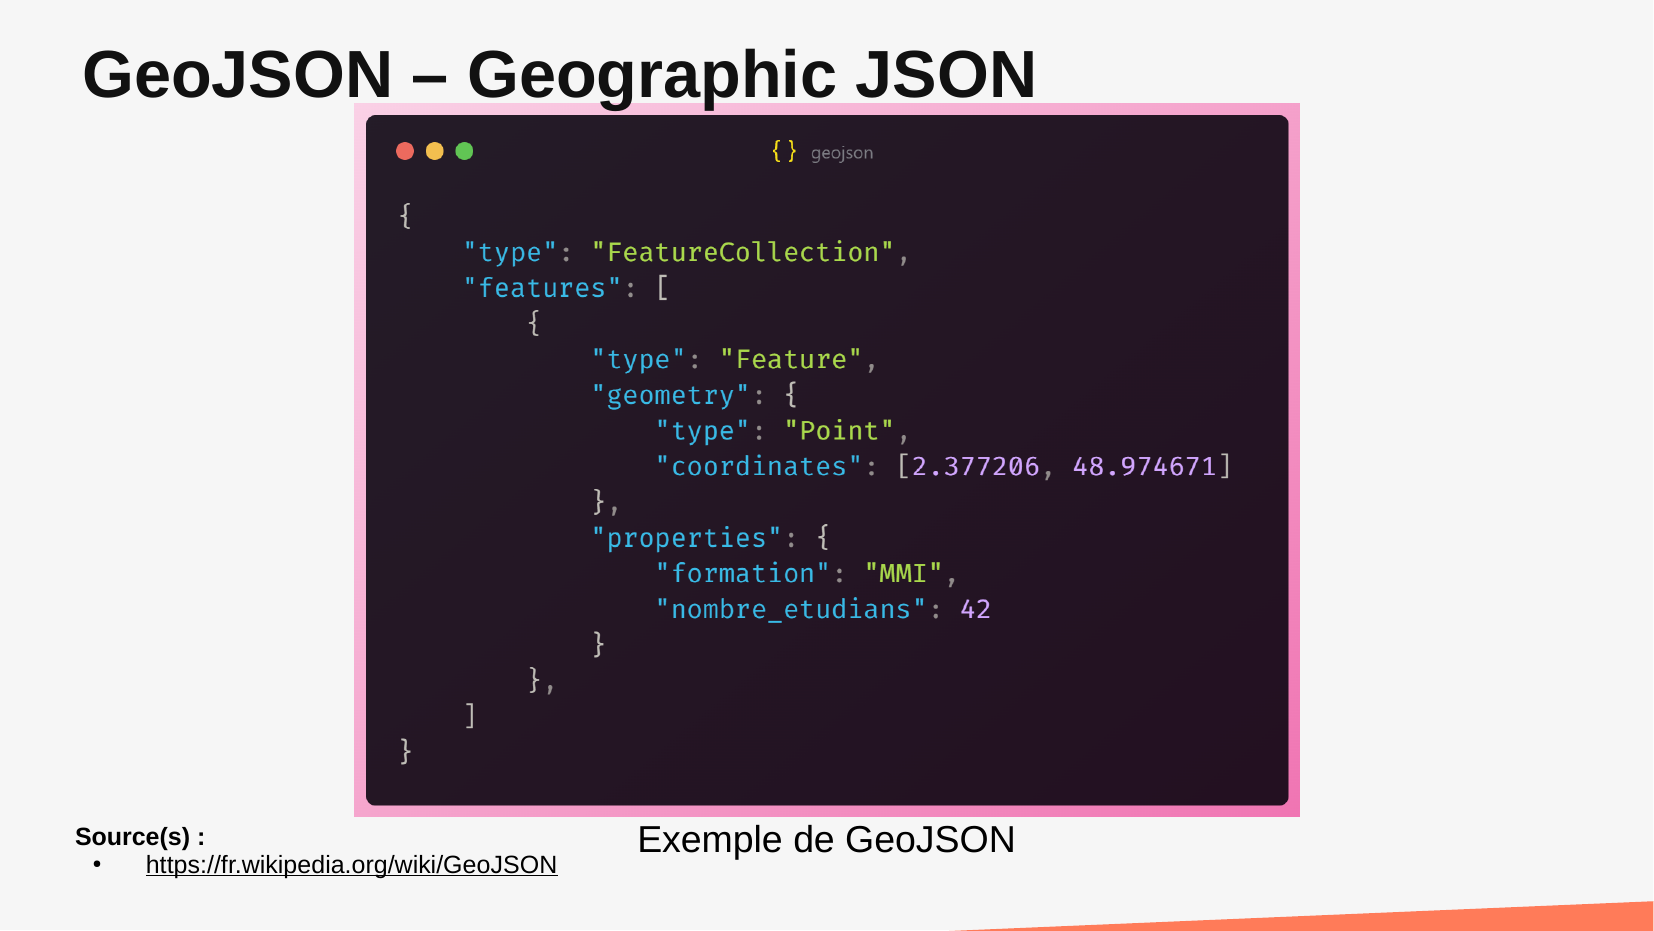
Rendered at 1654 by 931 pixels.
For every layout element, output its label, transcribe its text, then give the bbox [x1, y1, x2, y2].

text_box Exemple de GeoJSON [295, 811, 1358, 869]
title GeoJSON – Geographic JSON [82, 37, 1571, 115]
text_box [949, 901, 1654, 931]
text_box Source(s) : https://fr.wikipedia.org/wiki/GeoJSON [60, 815, 1546, 929]
picture [354, 115, 1300, 811]
